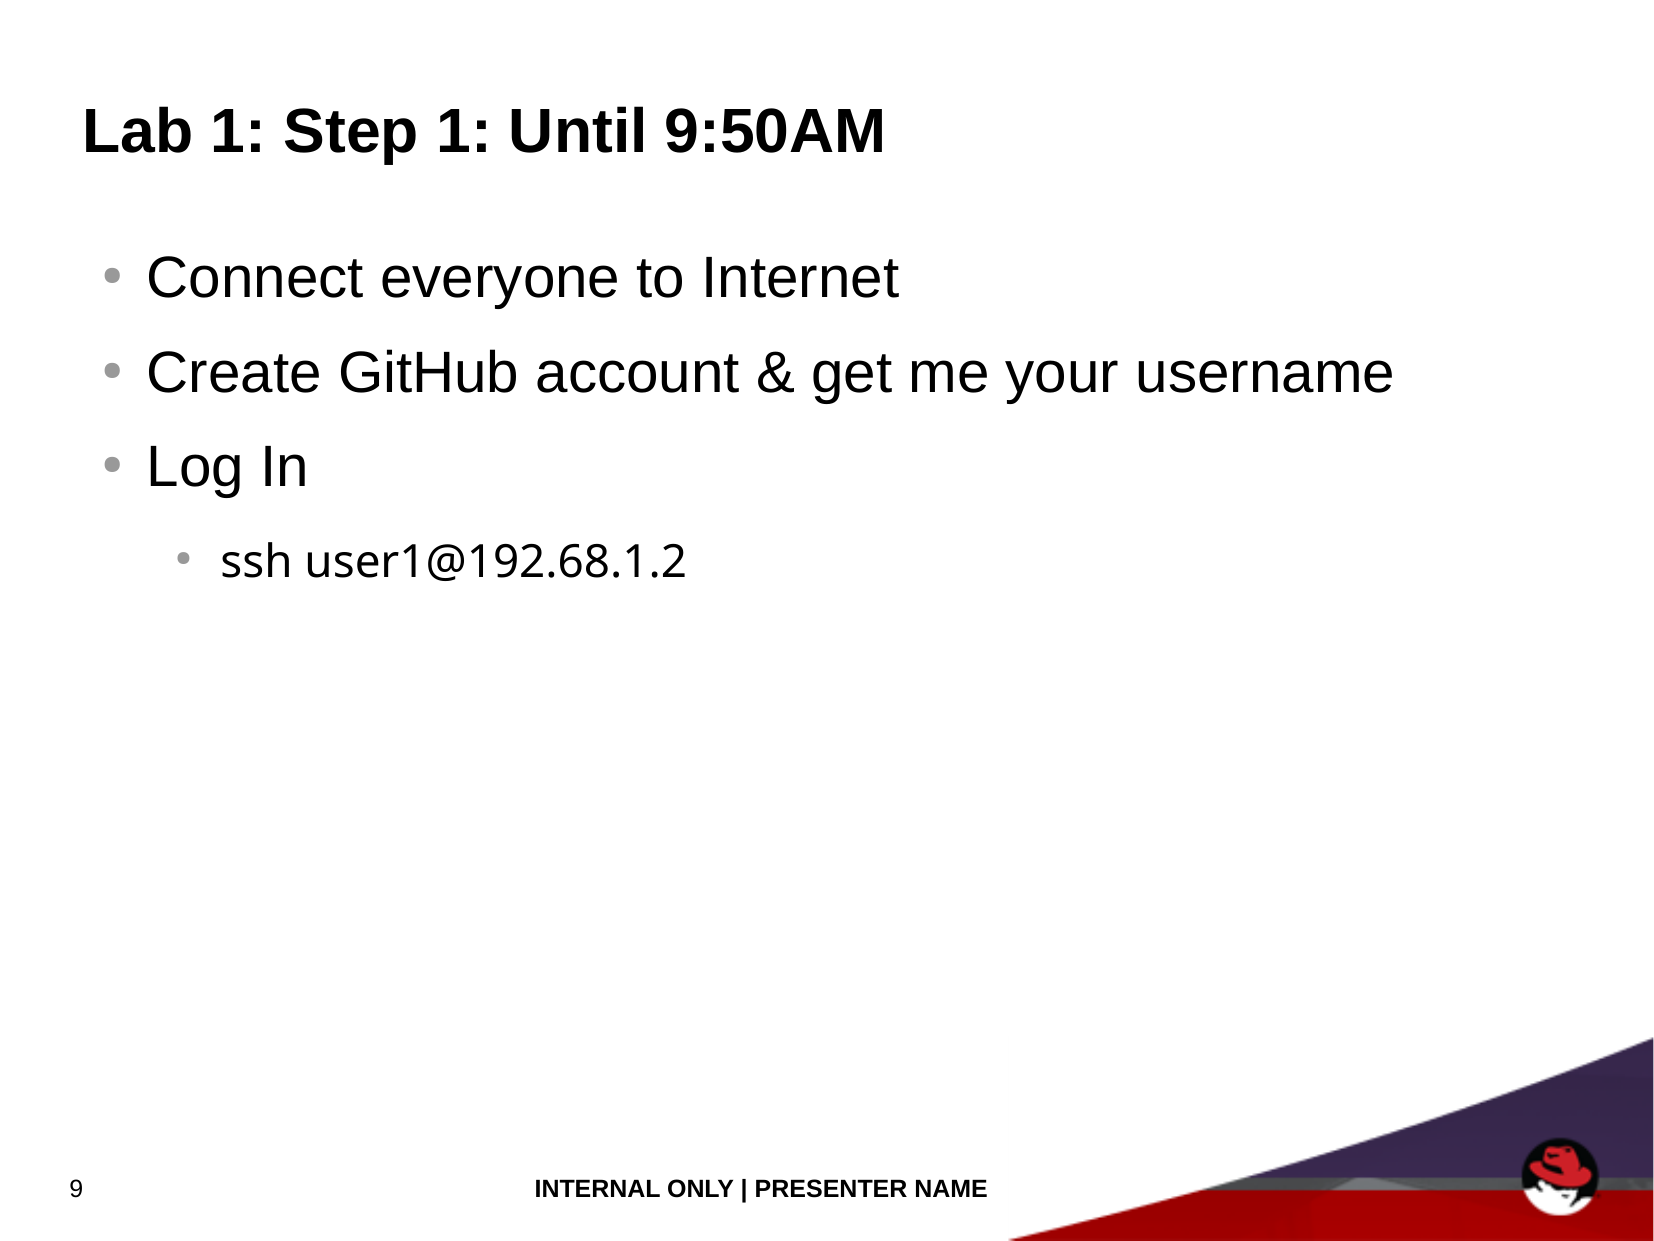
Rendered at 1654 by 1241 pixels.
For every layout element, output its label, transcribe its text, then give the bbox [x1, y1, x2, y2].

title Lab 1: Step 1: Until 9:50AM [82, 37, 1571, 226]
list Connect everyone to Internet Create GitHub account & get me your username Log In ssh user1@192.68.1.2 [86, 244, 1576, 1039]
picture [1007, 1036, 1654, 1241]
